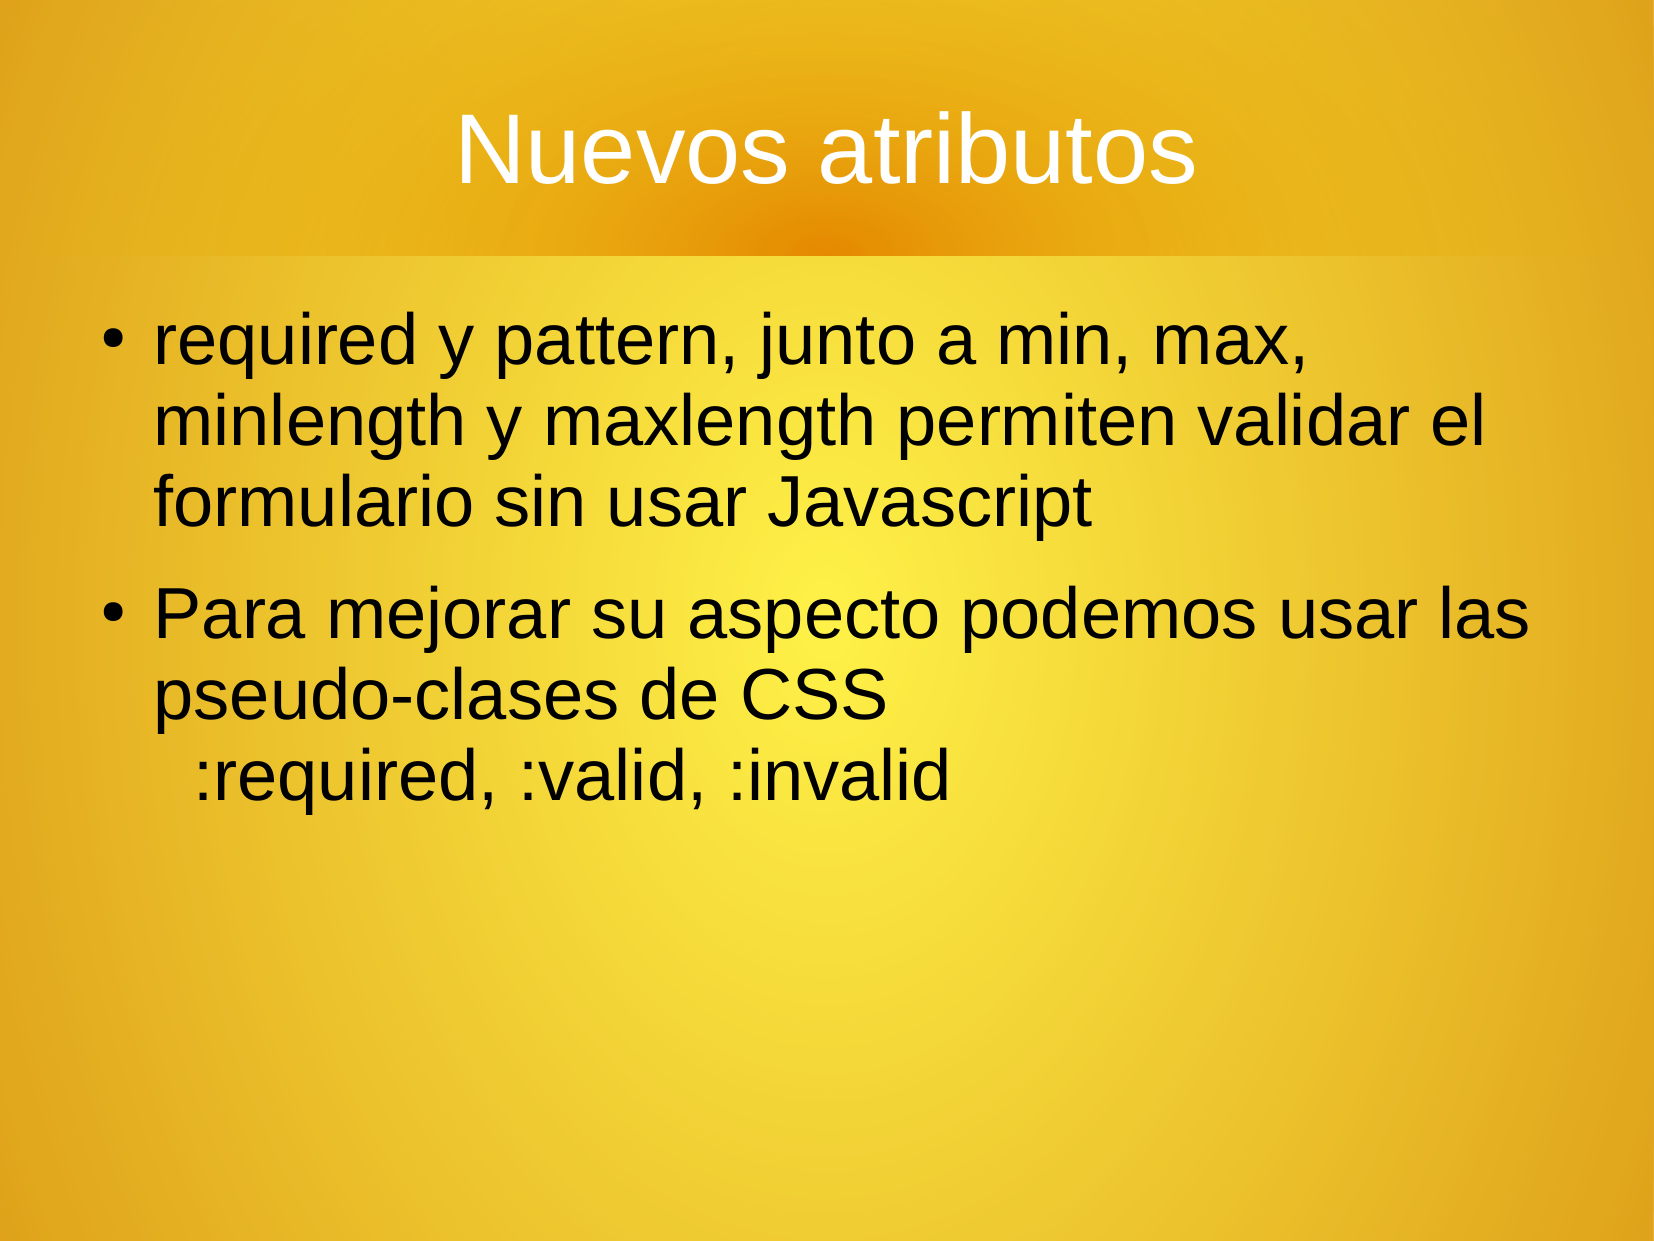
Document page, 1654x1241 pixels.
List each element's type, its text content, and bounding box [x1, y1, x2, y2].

list required y pattern, junto a min, max, minlength y maxlength permiten validar el formulario sin usar Javascript Para mejorar su aspecto podemos usar las pseudo-clases de CSS :required, :valid, :invalid [82, 299, 1571, 1170]
title Nuevos atributos [82, 47, 1571, 252]
